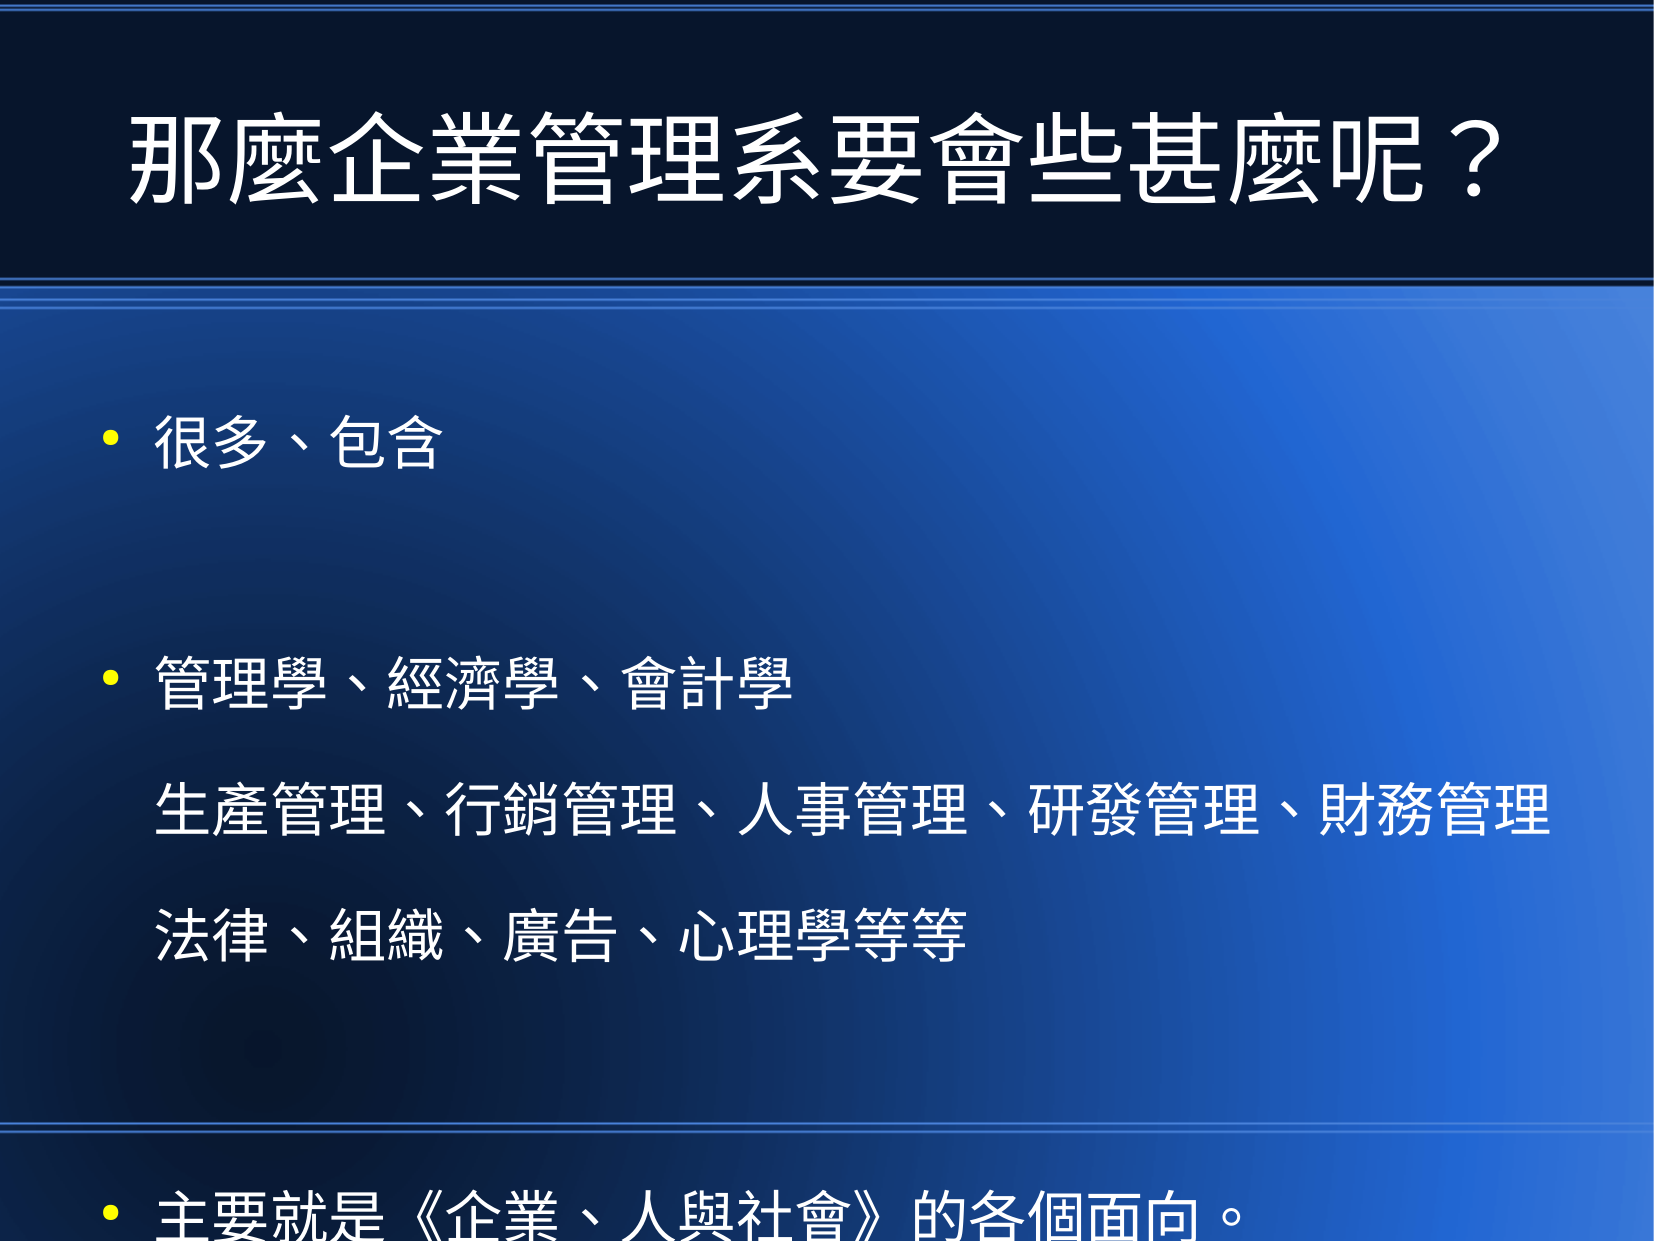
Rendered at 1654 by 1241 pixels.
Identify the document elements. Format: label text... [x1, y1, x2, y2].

title 那麼企業管理系要會些甚麼呢？ [82, 49, 1571, 257]
picture [0, 0, 1654, 1241]
list 很多、包含 管理學、經濟學、會計學 生產管理、行銷管理、人事管理、研發管理、財務管理 法律、組織、廣告、心理學等等 主要就是《企業、人與社會》的各個面向。 [82, 355, 1571, 1241]
